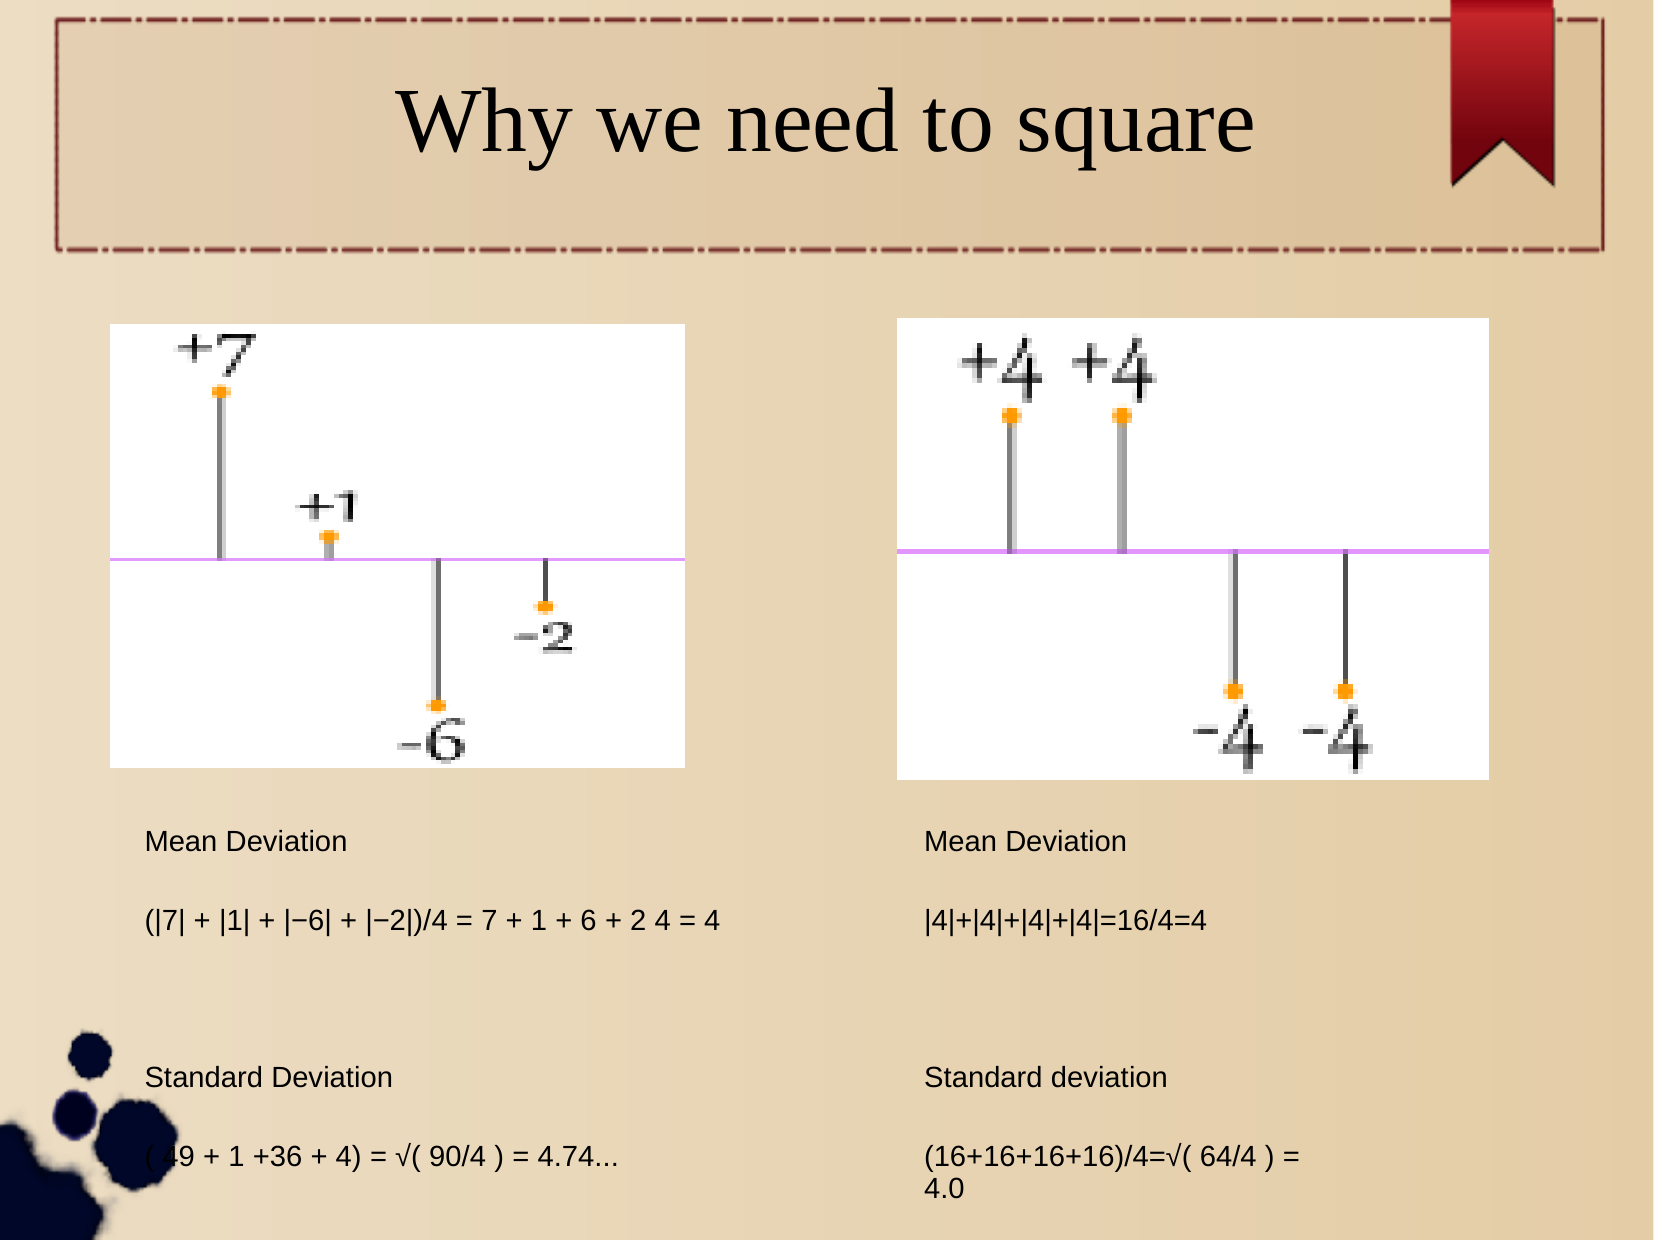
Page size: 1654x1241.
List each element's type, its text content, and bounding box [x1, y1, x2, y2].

picture [0, 0, 1654, 1240]
title Why we need to square [82, 47, 1571, 189]
text_box Mean Deviation |4|+|4|+|4|+|4|=16/4=4 Standard deviation (16+16+16+16)/4=√( 64/4 ) = 4.0 [909, 816, 1321, 1128]
text_box Mean Deviation (|7| + |1| + |−6| + |−2|)/4 = 7 + 1 + 6 + 2 4 = 4 Standard Deviation ( 49 + 1 +36 + 4) = √( 90/4 ) = 4.74... [129, 816, 745, 1170]
